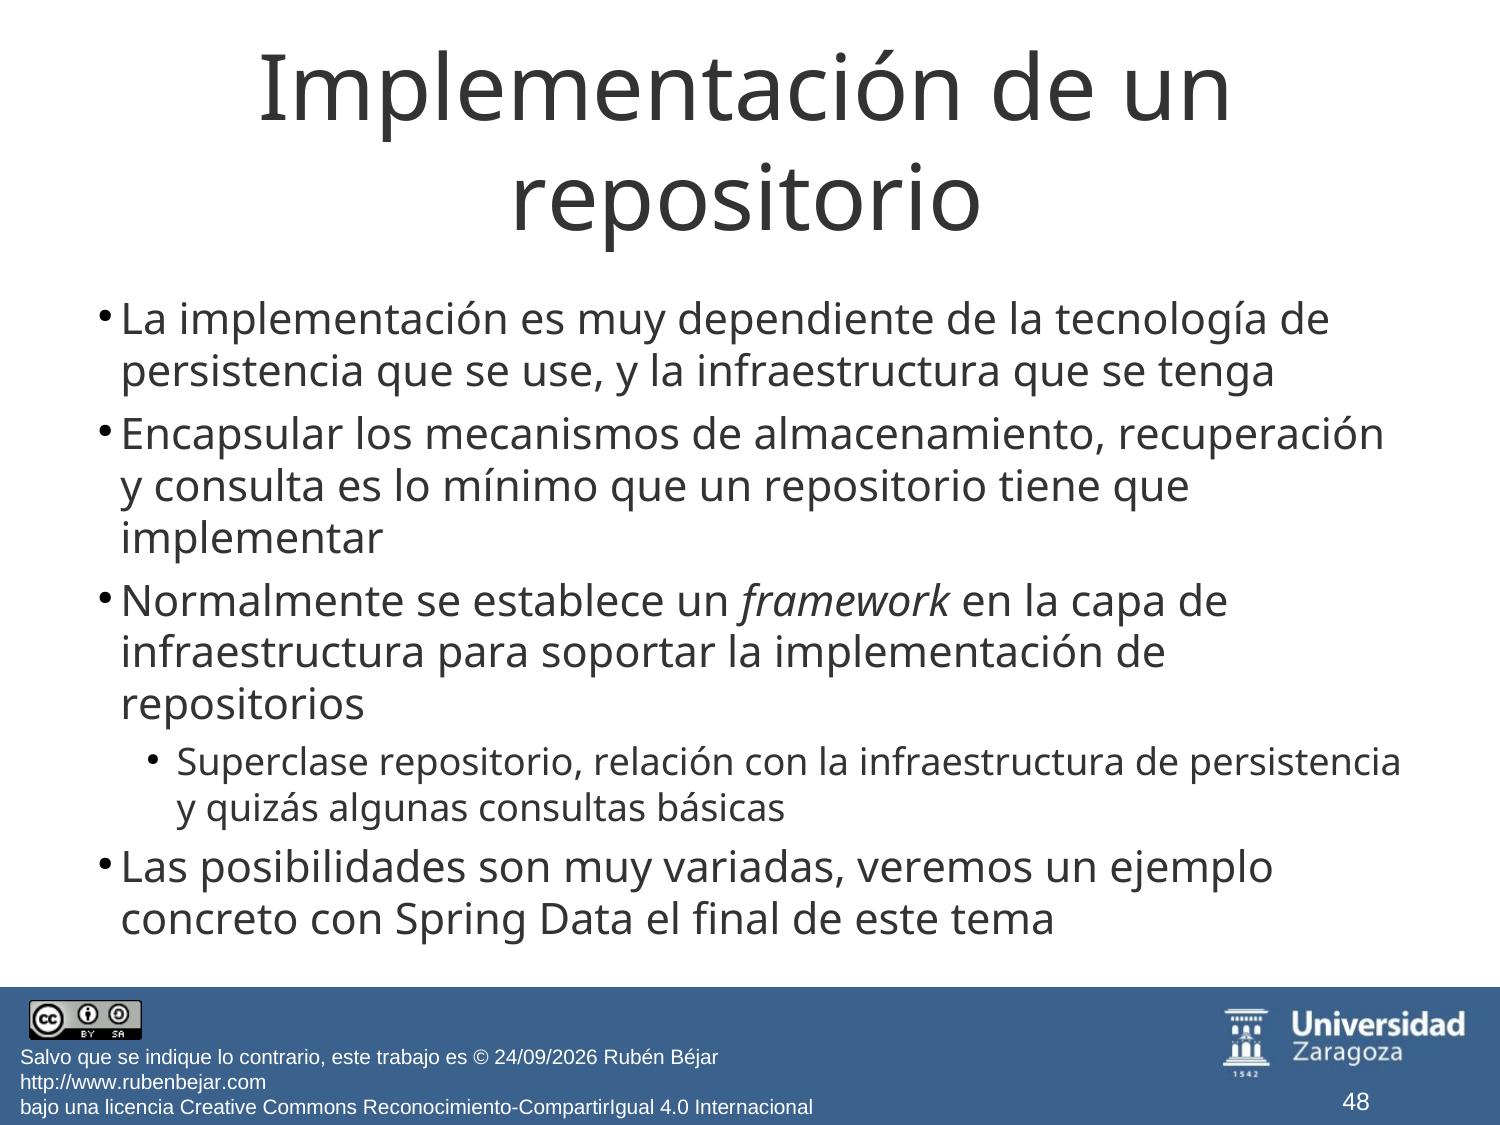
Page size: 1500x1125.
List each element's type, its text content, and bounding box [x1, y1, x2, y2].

title Implementación de un repositorio [74, 21, 1420, 257]
list La implementación es muy dependiente de la tecnología de persistencia que se use, y la infraestructura que se tenga Encapsular los mecanismos de almacenamiento, recuperación y consulta es lo mínimo que un repositorio tiene que implementar Normalmente se establece un framework en la capa de infraestructura para soportar la implementación de repositorios Superclase repositorio, relación con la infraestructura de persistencia y quizás algunas consultas básicas Las posibilidades son muy variadas, veremos un ejemplo concreto con Spring Data el final de este tema [82, 283, 1418, 957]
picture [0, 987, 1500, 1125]
